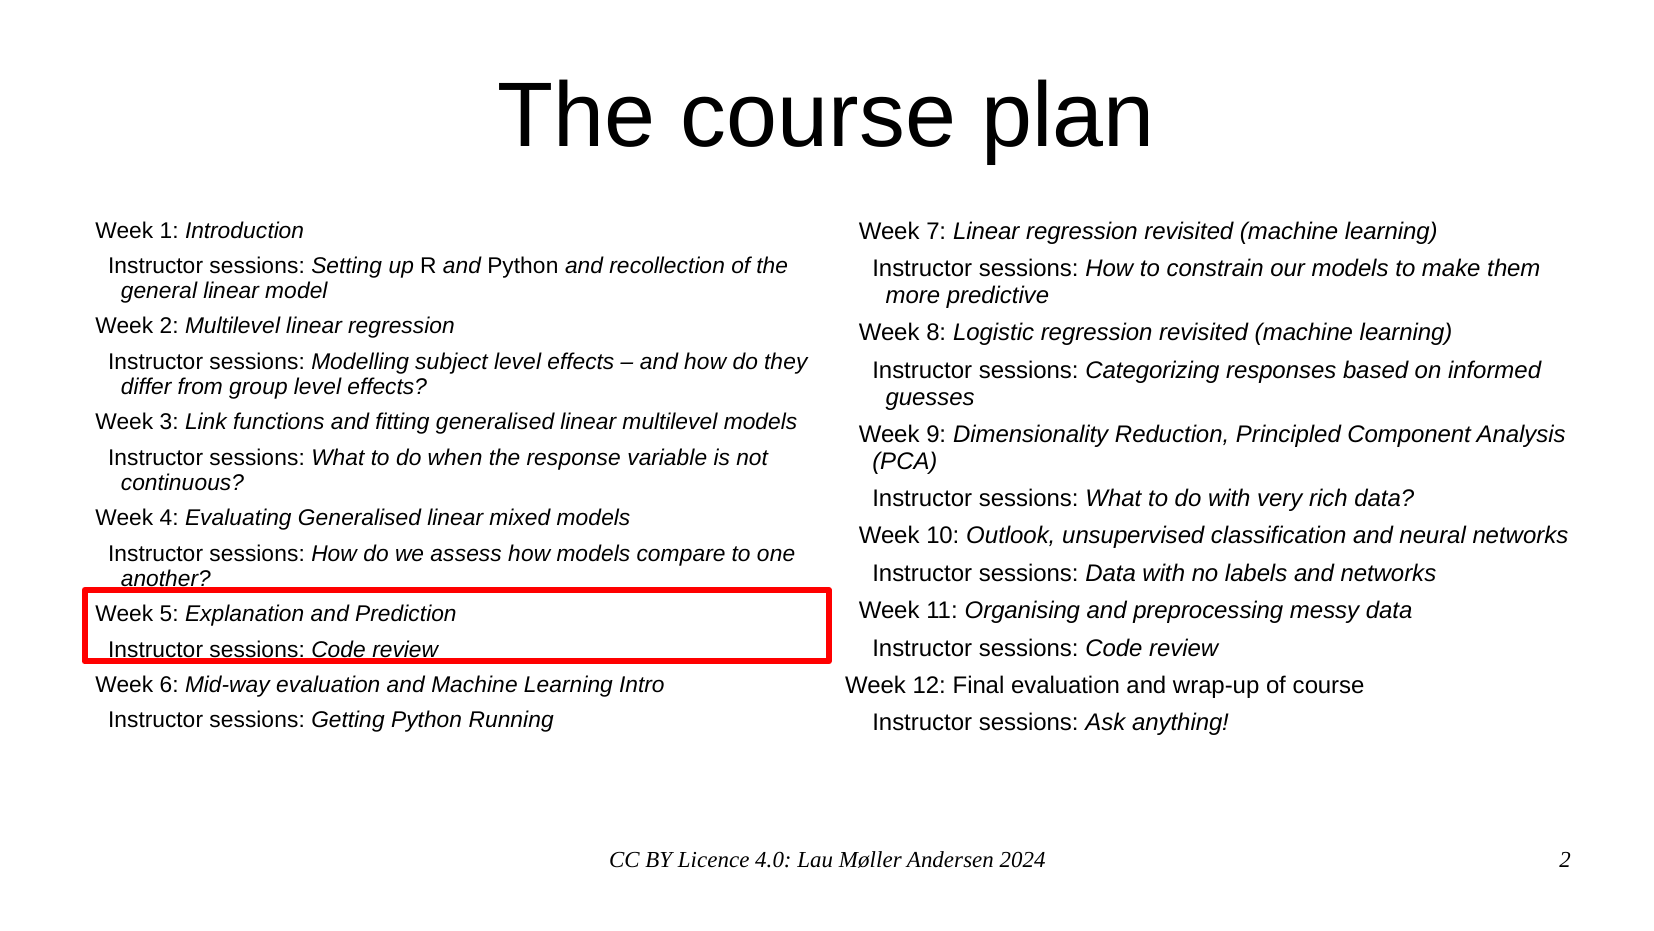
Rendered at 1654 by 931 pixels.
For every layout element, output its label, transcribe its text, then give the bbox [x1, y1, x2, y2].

title The course plan [82, 37, 1571, 193]
list Week 1: Introduction Instructor sessions: Setting up R and Python and recollection of the general linear model Week 2: Multilevel linear regression Instructor sessions: Modelling subject level effects – and how do they differ from group level effects? Week 3: Link functions and fitting generalised linear multilevel models Instructor sessions: What to do when the response variable is not continuous? Week 4: Evaluating Generalised linear mixed models Instructor sessions: How do we assess how models compare to one another? Week 5: Explanation and Prediction Instructor sessions: Code review Week 6: Mid-way evaluation and Machine Learning Intro Instructor sessions: Getting Python Running [88, 593, 809, 658]
list Week 1: Introduction Instructor sessions: Setting up R and Python and recollection of the general linear model Week 2: Multilevel linear regression Instructor sessions: Modelling subject level effects – and how do they differ from group level effects? Week 3: Link functions and fitting generalised linear multilevel models Instructor sessions: What to do when the response variable is not continuous? Week 4: Evaluating Generalised linear mixed models Instructor sessions: How do we assess how models compare to one another? Week 5: Explanation and Prediction Instructor sessions: Code review Week 6: Mid-way evaluation and Machine Learning Intro Instructor sessions: Getting Python Running [82, 217, 809, 587]
list Week 7: Linear regression revisited (machine learning) Instructor sessions: How to constrain our models to make them more predictive Week 8: Logistic regression revisited (machine learning) Instructor sessions: Categorizing responses based on informed guesses Week 9: Dimensionality Reduction, Principled Component Analysis (PCA) Instructor sessions: What to do with very rich data? Week 10: Outlook, unsupervised classification and neural networks Instructor sessions: Data with no labels and networks Week 11: Organising and preprocessing messy data Instructor sessions: Code review Week 12: Final evaluation and wrap-up of course Instructor sessions: Ask anything! [845, 217, 1572, 758]
list Week 1: Introduction Instructor sessions: Setting up R and Python and recollection of the general linear model Week 2: Multilevel linear regression Instructor sessions: Modelling subject level effects – and how do they differ from group level effects? Week 3: Link functions and fitting generalised linear multilevel models Instructor sessions: What to do when the response variable is not continuous? Week 4: Evaluating Generalised linear mixed models Instructor sessions: How do we assess how models compare to one another? Week 5: Explanation and Prediction Instructor sessions: Code review Week 6: Mid-way evaluation and Machine Learning Intro Instructor sessions: Getting Python Running [82, 664, 809, 758]
